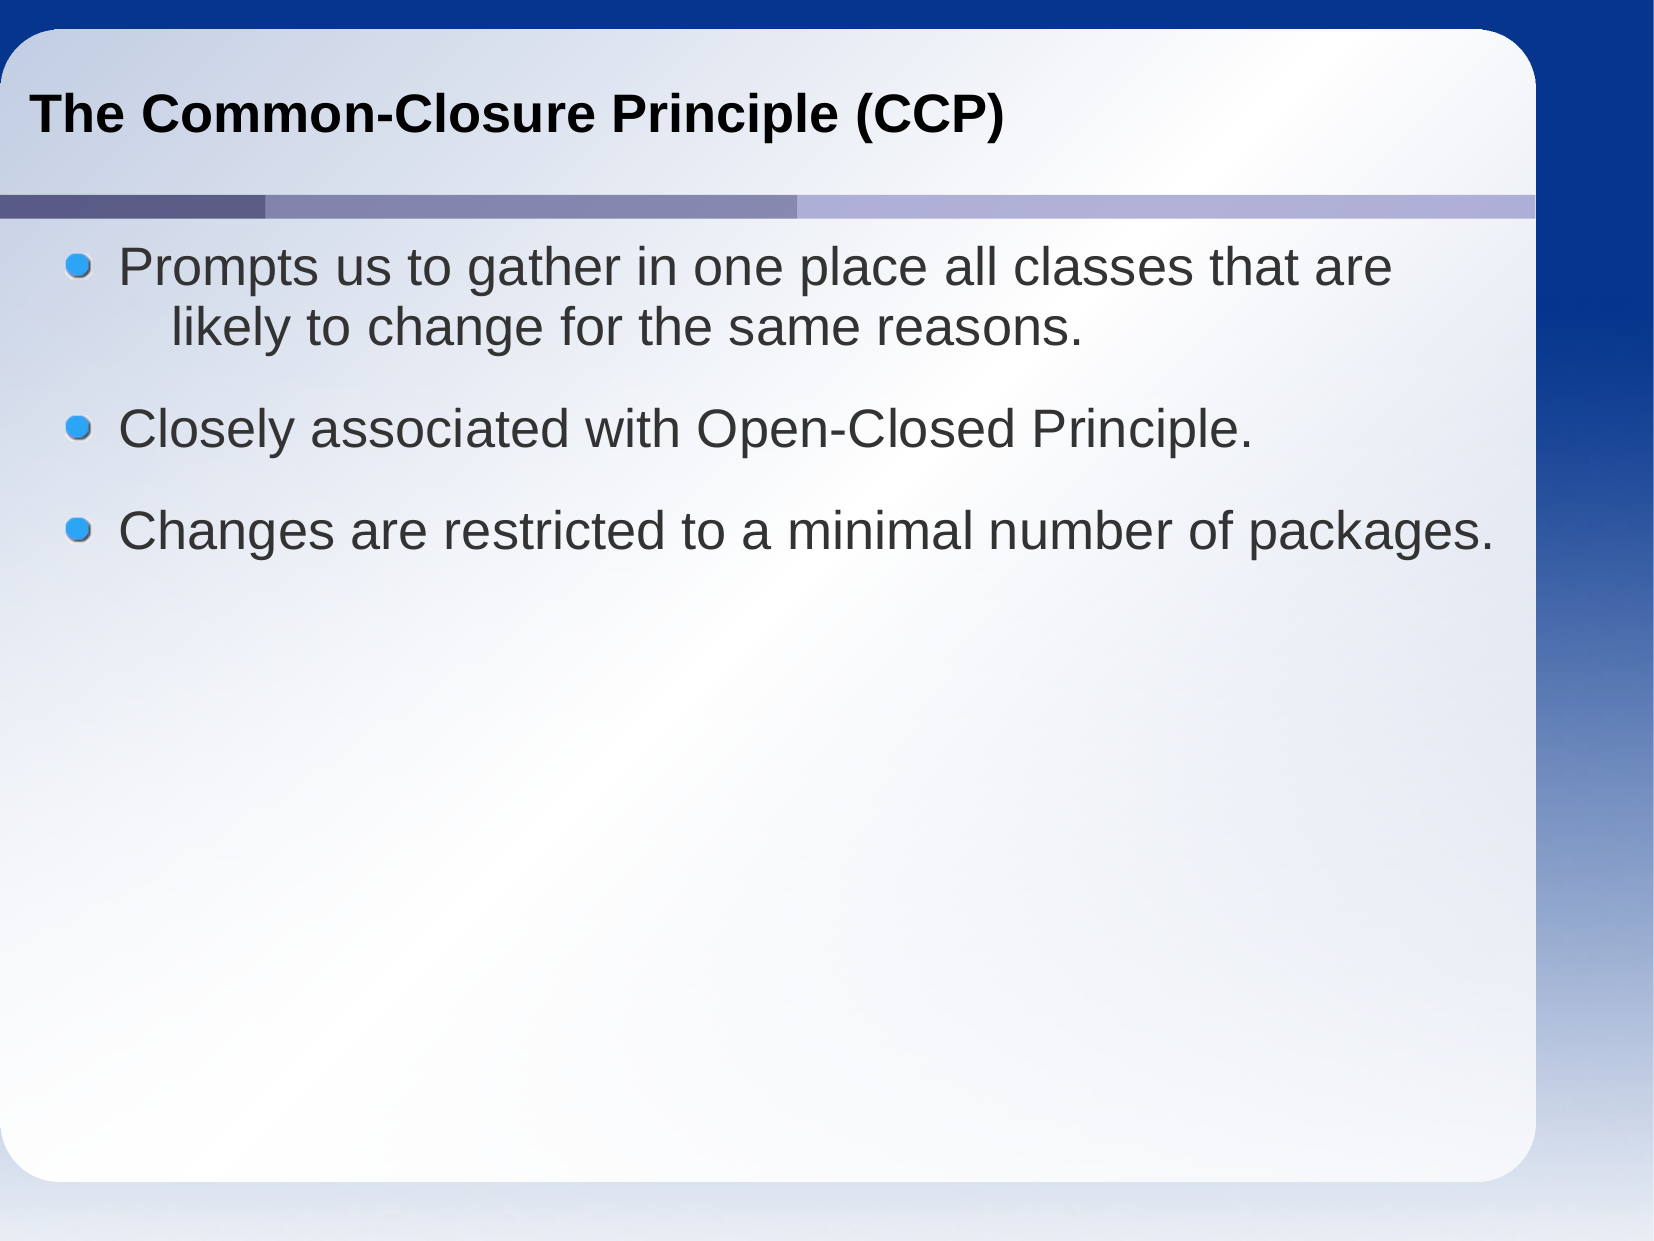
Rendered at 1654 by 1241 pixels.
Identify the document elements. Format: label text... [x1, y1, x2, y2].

title The Common-Closure Principle (CCP) [29, 49, 1506, 178]
picture [0, 0, 1654, 1241]
list Prompts us to gather in one place all classes that are likely to change for the same reasons. Closely associated with Open-Closed Principle. Changes are restricted to a minimal number of packages. [29, 236, 1506, 1152]
